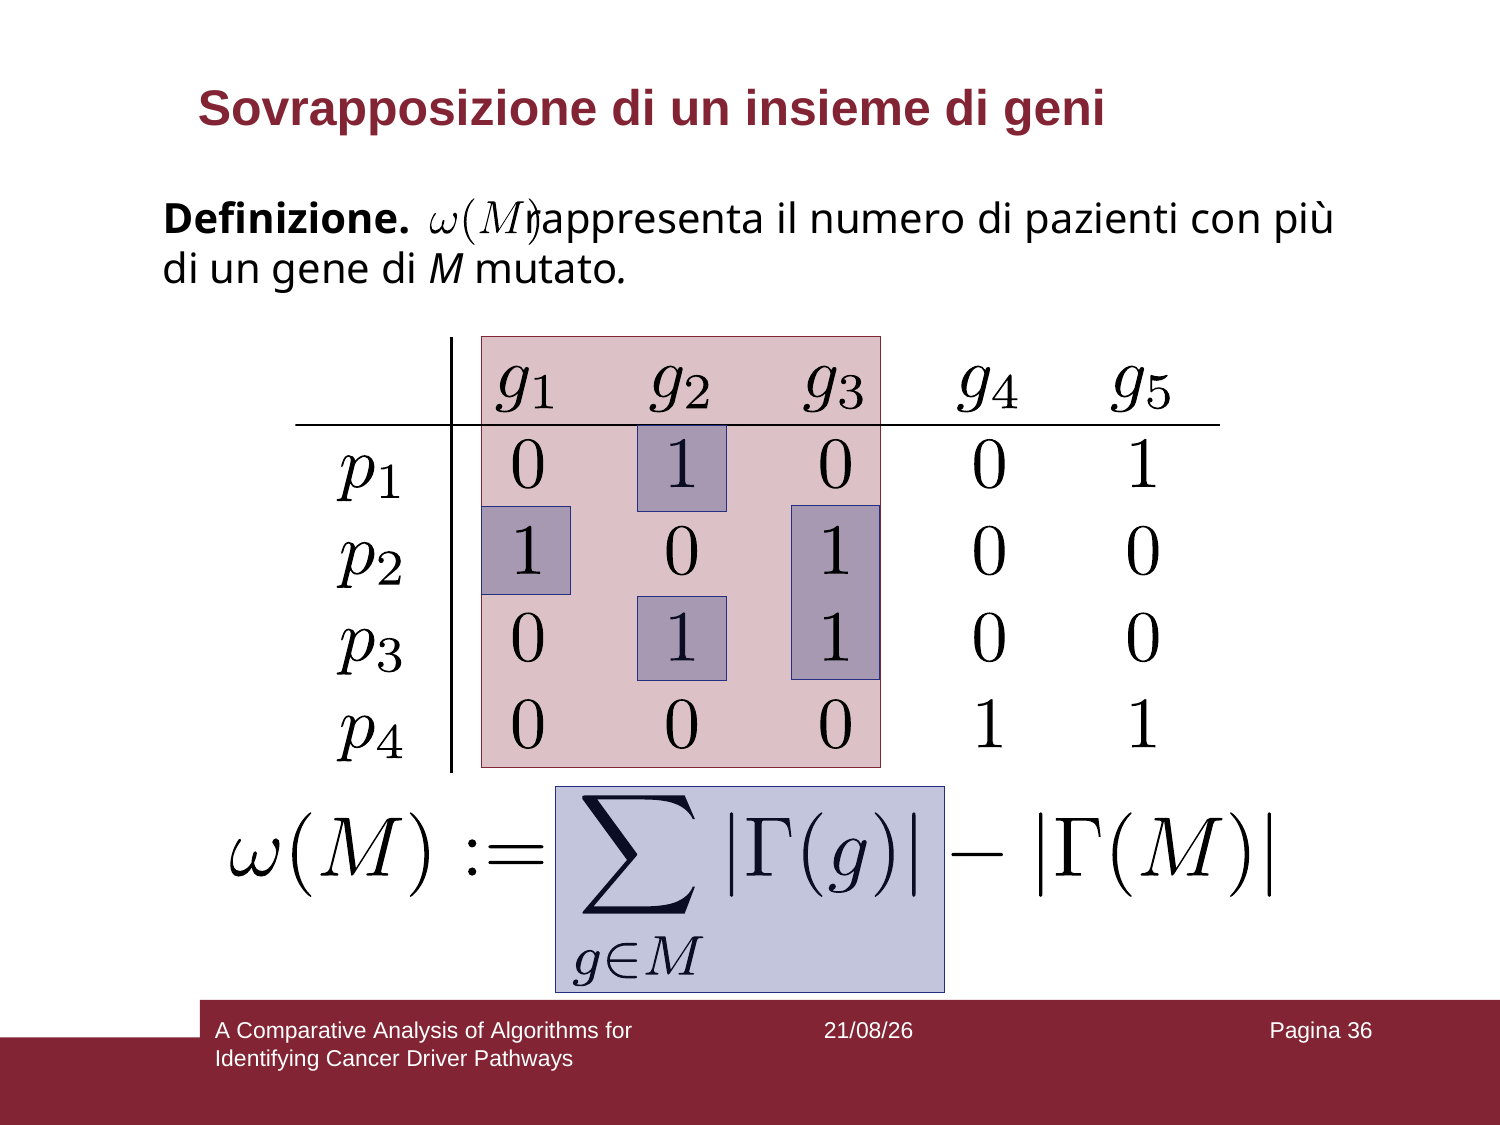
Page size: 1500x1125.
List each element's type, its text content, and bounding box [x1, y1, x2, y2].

picture [295, 350, 1241, 780]
text_box Pagina <number> [1074, 1008, 1388, 1084]
picture [429, 189, 548, 255]
text_box [637, 425, 727, 512]
picture [945, 795, 1271, 987]
title Sovrapposizione di un insieme di geni [183, 67, 1400, 150]
text_box Definizione. rappresenta il numero di pazienti con più di un gene di M mutato. [147, 184, 1359, 350]
text_box [555, 786, 945, 993]
text_box A Comparative Analysis of Algorithms for Identifying Cancer Driver Pathways [199, 1008, 676, 1084]
text_box [637, 596, 727, 681]
picture [230, 795, 555, 987]
text_box 22/10/24 [712, 1008, 1026, 1084]
